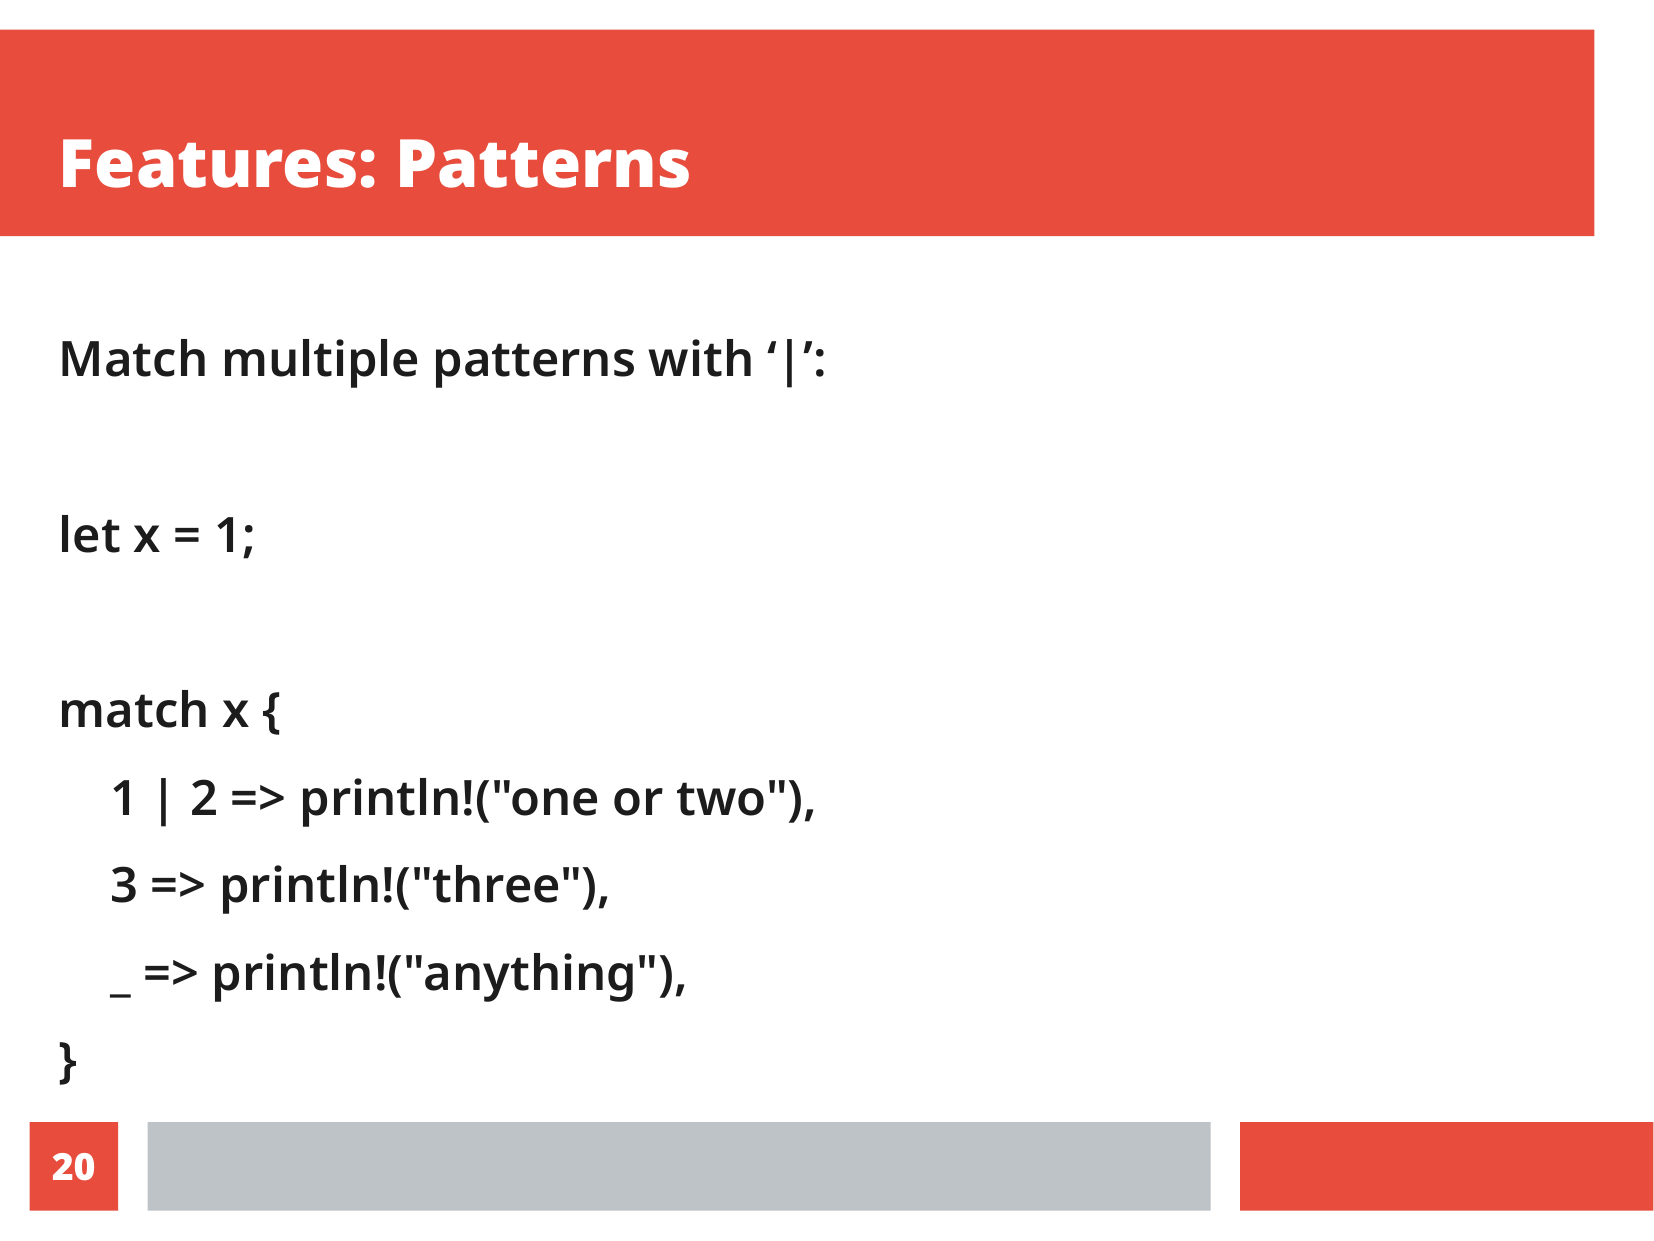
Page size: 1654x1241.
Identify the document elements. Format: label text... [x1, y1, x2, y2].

title Features: Patterns [59, 59, 1595, 207]
list Match multiple patterns with ‘|’: let x = 1; match x { 1 | 2 => println!("one or two"), 3 => println!("three"), _ => println!("anything"), } [59, 324, 1565, 1093]
